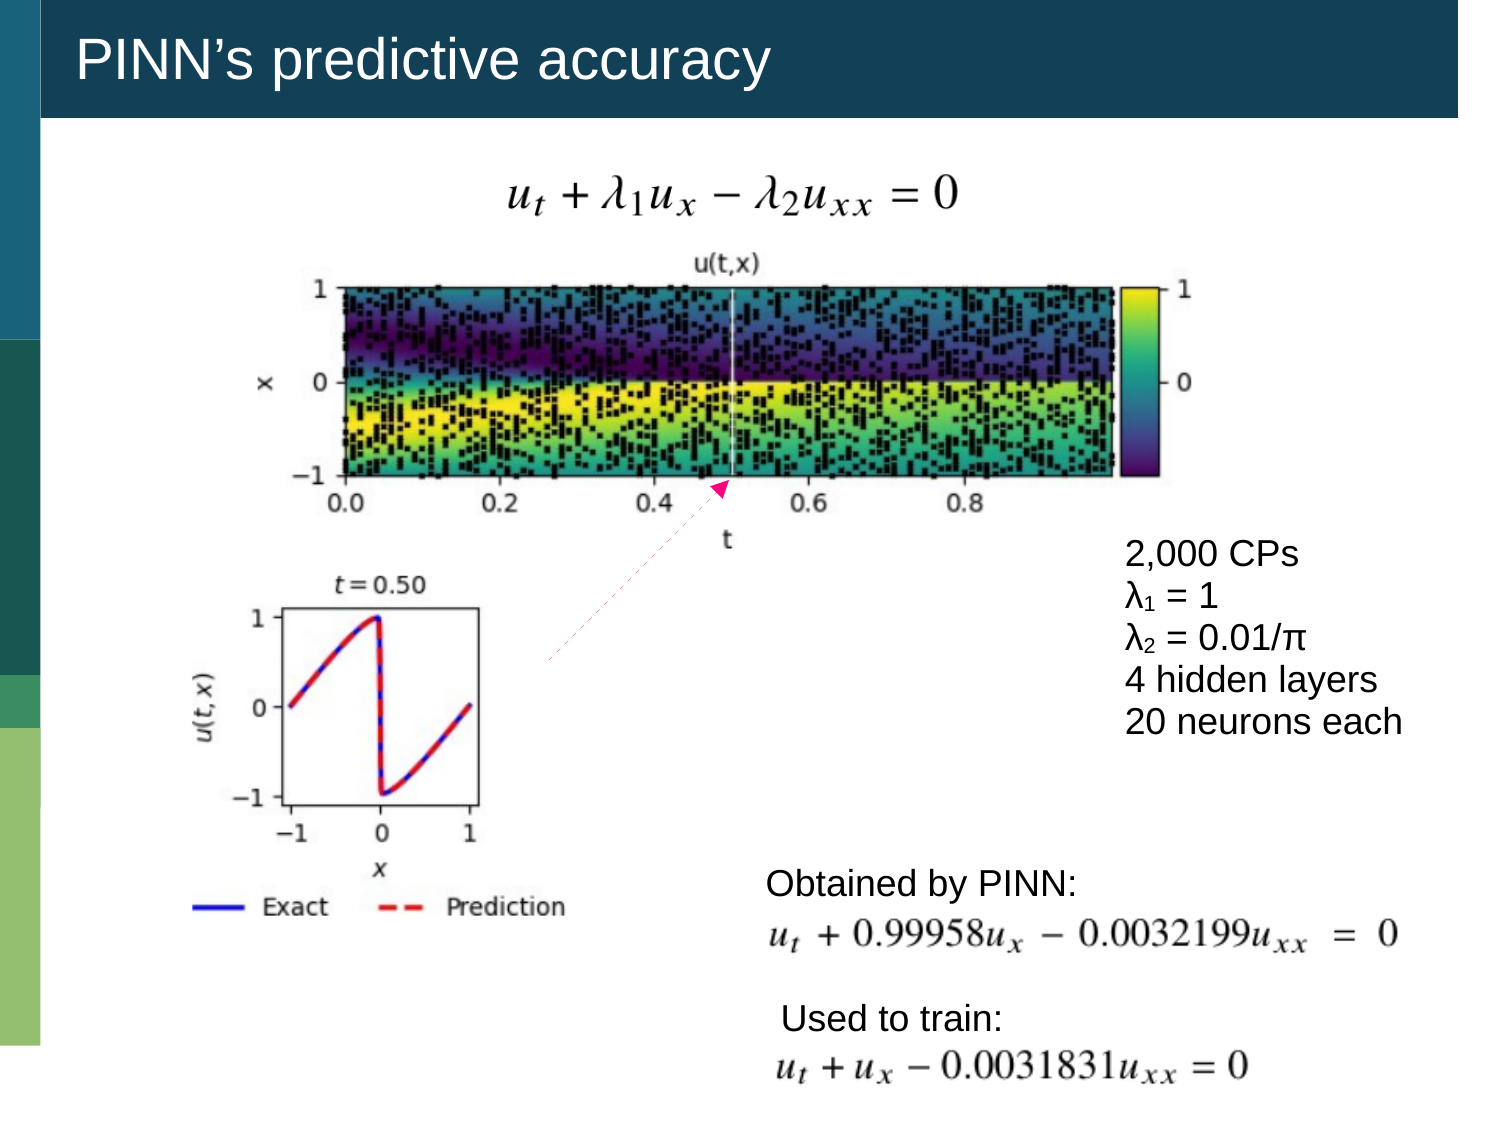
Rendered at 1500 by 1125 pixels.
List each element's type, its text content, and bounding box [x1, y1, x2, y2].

picture [767, 1040, 1257, 1099]
picture [180, 570, 569, 931]
text_box Used to train: [765, 990, 1156, 1047]
picture [255, 251, 1196, 555]
picture [497, 168, 961, 225]
text_box Obtained by PINN: [750, 855, 1111, 912]
title PINN’s predictive accuracy [75, 0, 1458, 118]
text_box 2,000 CPs λ1 = 1 λ2 = 0.01/π 4 hidden layers 20 neurons each [1110, 525, 1419, 751]
picture [765, 914, 1401, 963]
